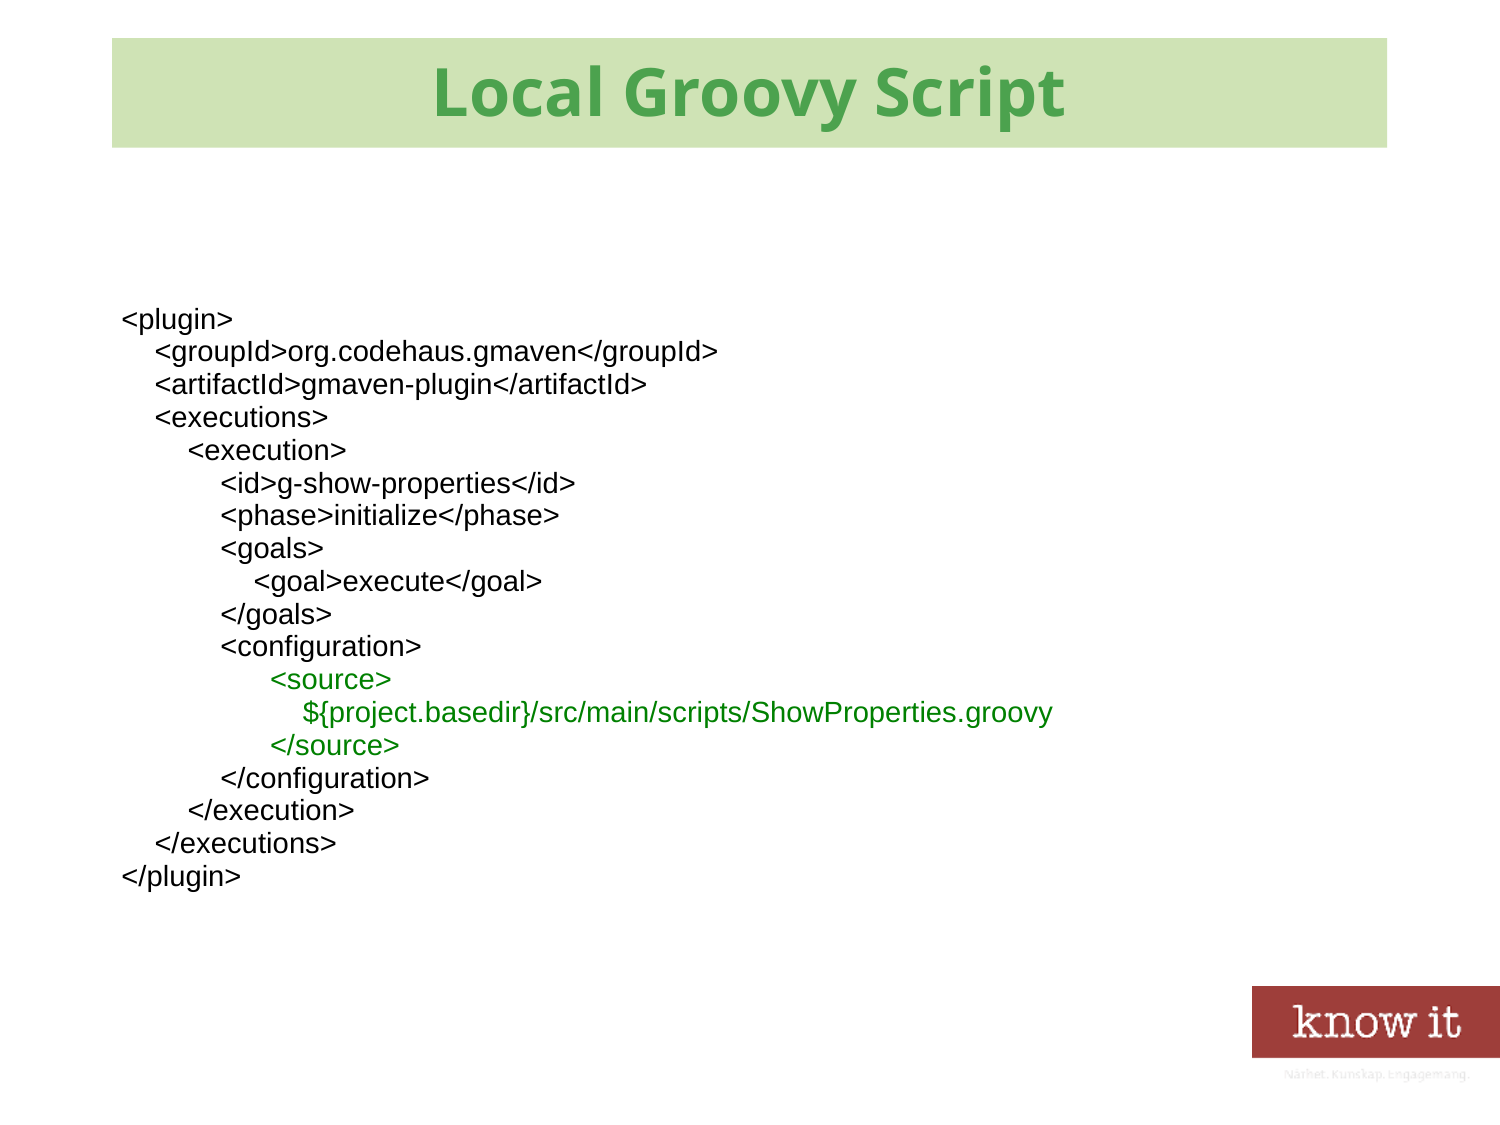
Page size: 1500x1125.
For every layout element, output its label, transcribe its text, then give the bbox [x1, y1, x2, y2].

text_box <plugin> <groupId>org.codehaus.gmaven</groupId> <artifactId>gmaven-plugin</artifactId> <executions> <execution> <id>g-show-properties</id> <phase>initialize</phase> <goals> <goal>execute</goal> </goals> <configuration> <source> ${project.basedir}/src/main/scripts/ShowProperties.groovy </source> </configuration> </execution> </executions> </plugin> [106, 295, 1394, 933]
text_box Local Groovy Script [112, 38, 1388, 148]
picture [1252, 986, 1500, 1058]
